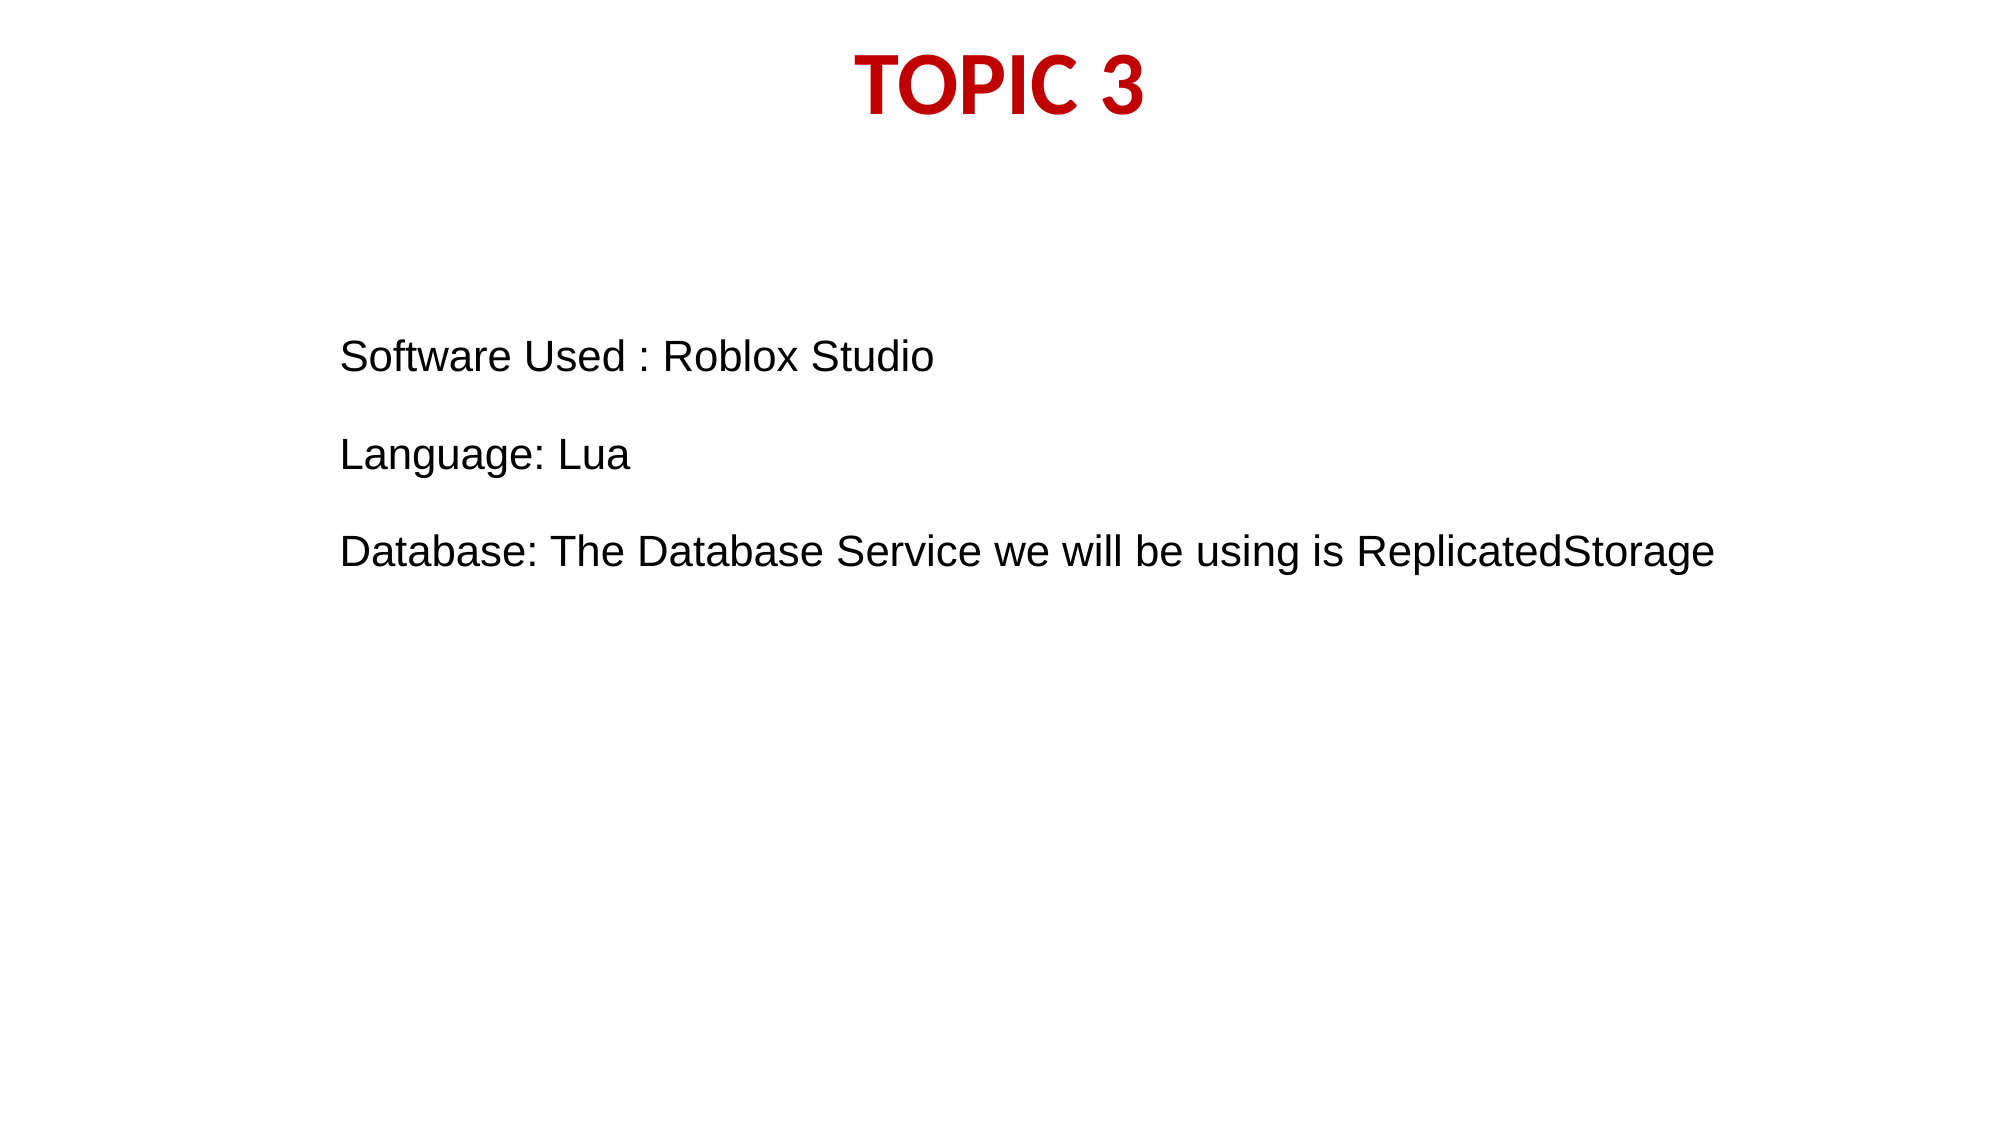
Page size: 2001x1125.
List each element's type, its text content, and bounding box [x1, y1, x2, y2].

text_box Software Used : Roblox Studio Language: Lua Database: The Database Service we will be using is ReplicatedStorage [324, 324, 1732, 584]
title TOPIC 3 [137, 28, 1863, 143]
